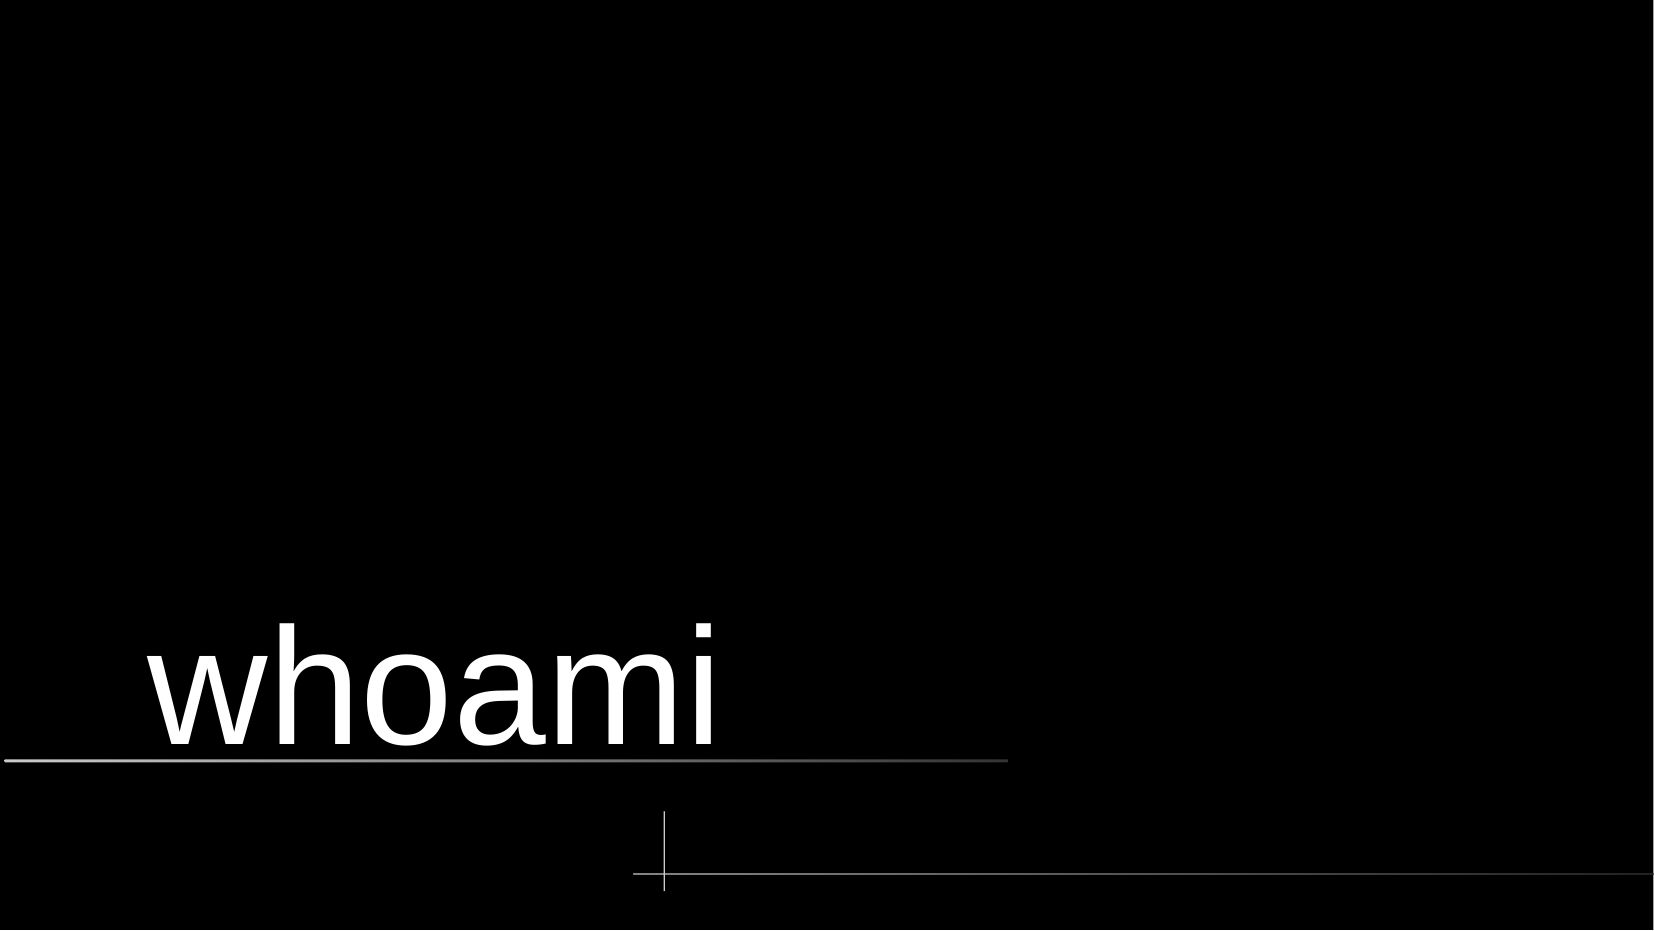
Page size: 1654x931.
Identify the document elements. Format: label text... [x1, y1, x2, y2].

title whoami [147, 593, 751, 780]
